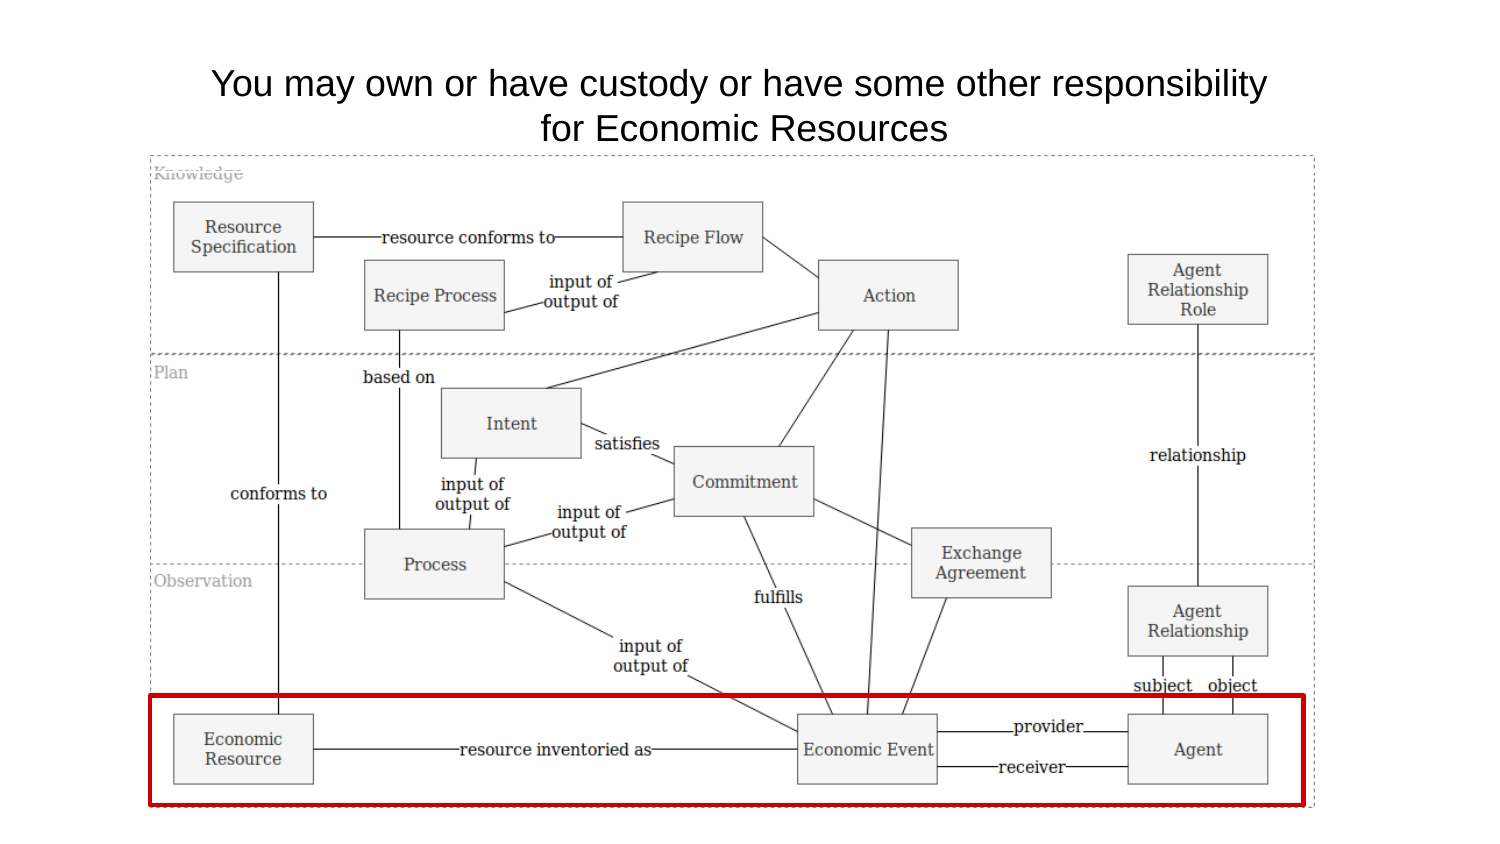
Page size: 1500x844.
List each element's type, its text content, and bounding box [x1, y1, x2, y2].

picture [150, 173, 1315, 808]
picture [152, 698, 1301, 803]
text_box You may own or have custody or have some other responsibility for Economic Resources [74, 43, 1405, 173]
